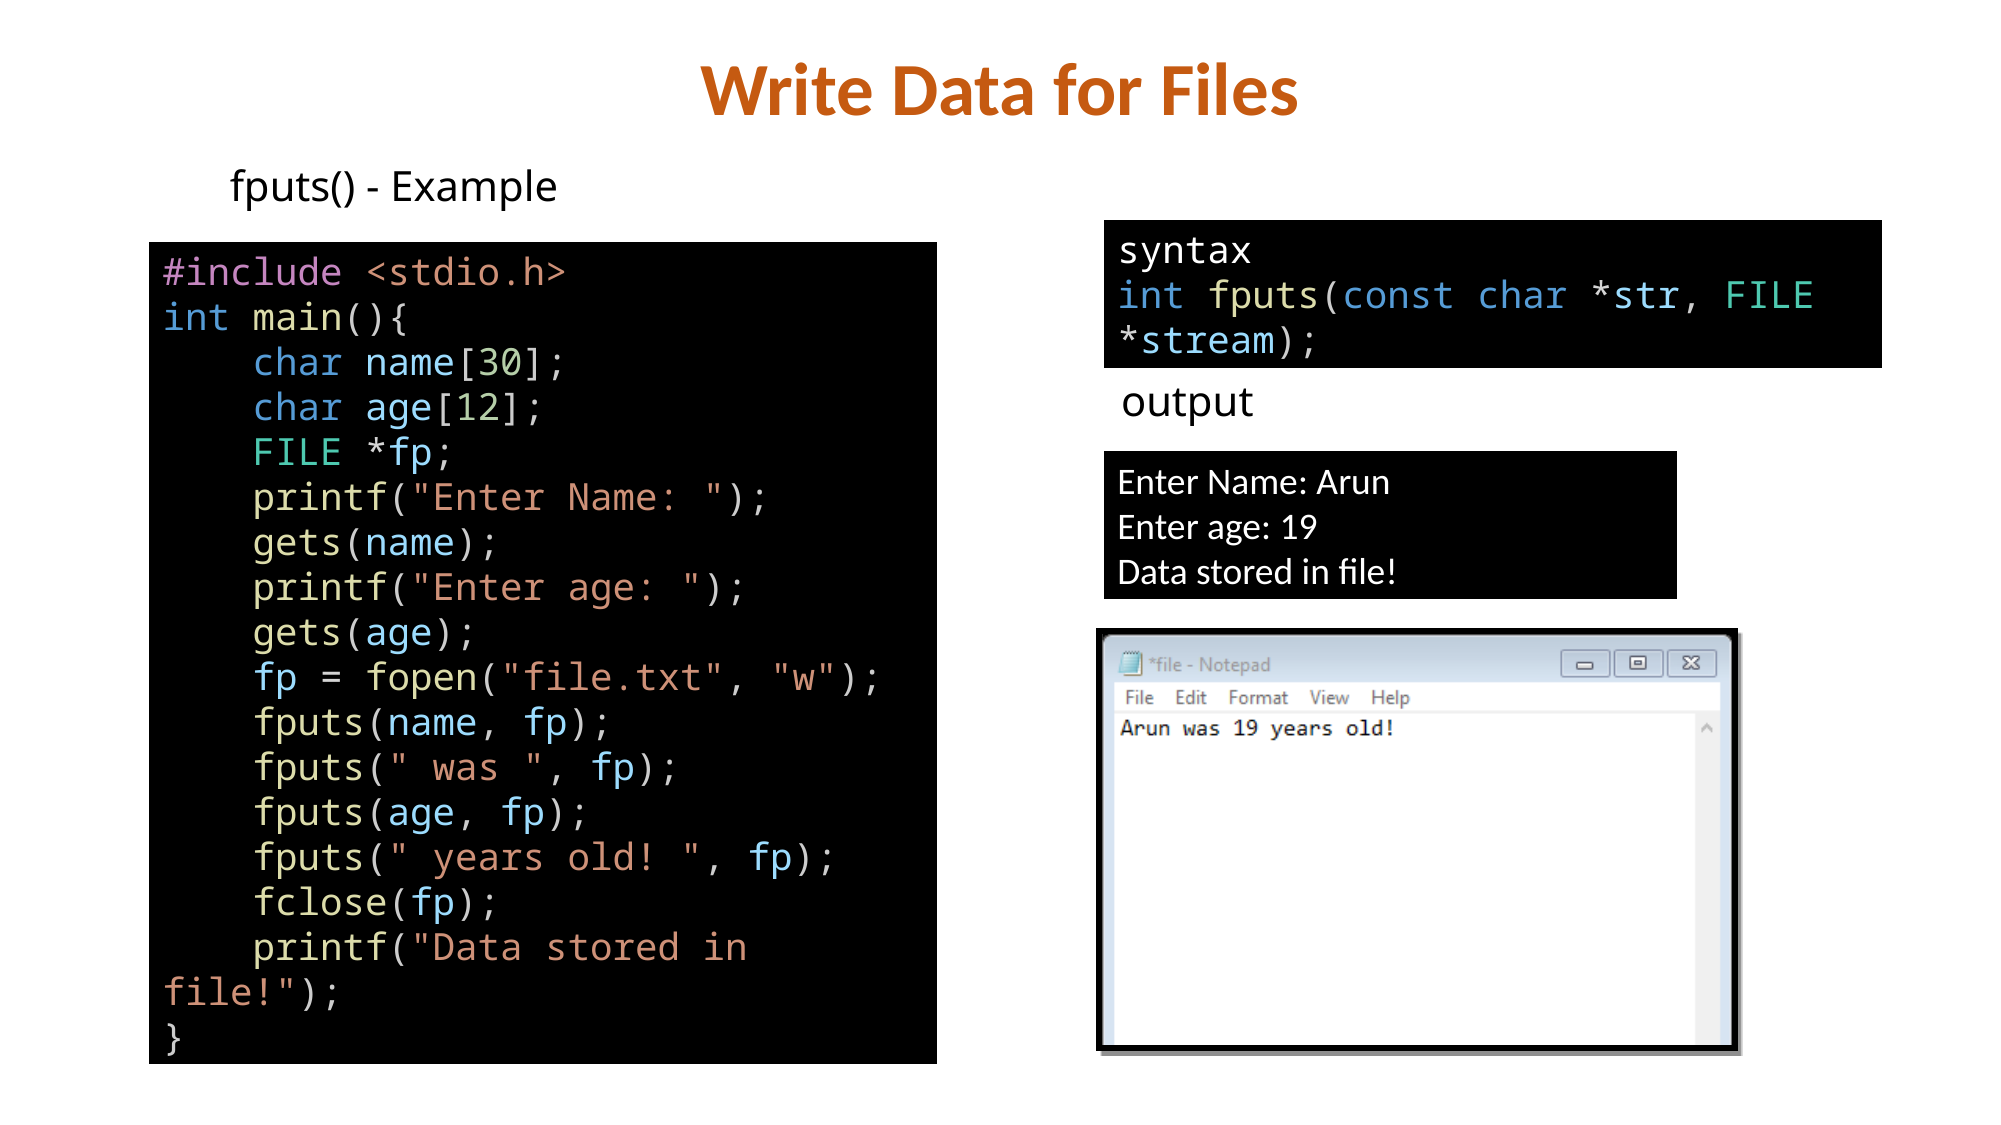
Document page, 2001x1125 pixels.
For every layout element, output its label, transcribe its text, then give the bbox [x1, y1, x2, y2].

text_box Write Data for Files [666, 33, 1334, 140]
text_box Enter Name: Arun Enter age: 19 Data stored in file! [1102, 449, 1679, 601]
text_box syntax int fputs(const char *str, FILE *stream); [1102, 218, 1884, 370]
text_box #include <stdio.h> int main(){ char name[30]; char age[12]; FILE *fp; printf("Enter Name: "); gets(name); printf("Enter age: "); gets(age); fp = fopen("file.txt", "w"); fputs(name, fp); fputs(" was ", fp); fputs(age, fp); fputs(" years old! ", fp); fclose(fp); printf("Data stored in file!"); } [147, 240, 939, 1029]
text_box output [1102, 371, 1273, 433]
text_box fputs() - Example [147, 152, 641, 219]
picture [1102, 634, 1733, 1045]
